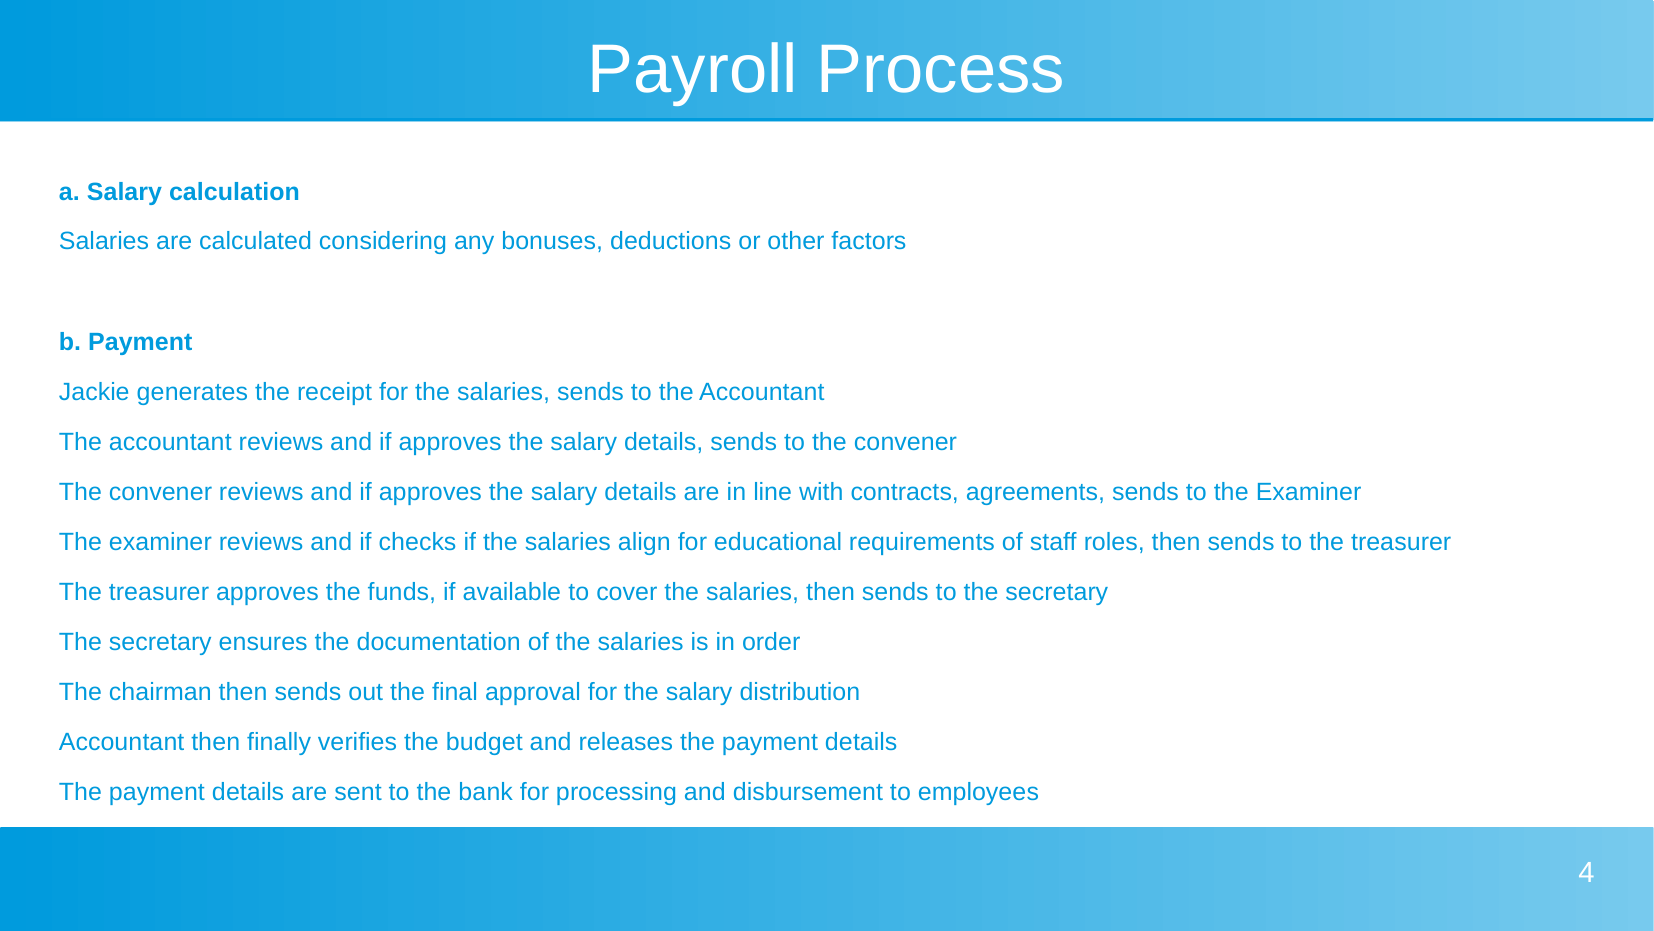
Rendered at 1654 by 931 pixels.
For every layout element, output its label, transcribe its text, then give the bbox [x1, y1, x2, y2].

title Payroll Process [59, 29, 1595, 108]
list a. Salary calculation Salaries are calculated considering any bonuses, deductions or other factors b. Payment Jackie generates the receipt for the salaries, sends to the Accountant The accountant reviews and if approves the salary details, sends to the convener The convener reviews and if approves the salary details are in line with contracts, agreements, sends to the Examiner The examiner reviews and if checks if the salaries align for educational requirements of staff roles, then sends to the treasurer The treasurer approves the funds, if available to cover the salaries, then sends to the secretary The secretary ensures the documentation of the salaries is in order The chairman then sends out the final approval for the salary distribution Accountant then finally verifies the budget and releases the payment details The payment details are sent to the bank for processing and disbursement to employees [59, 177, 1595, 768]
